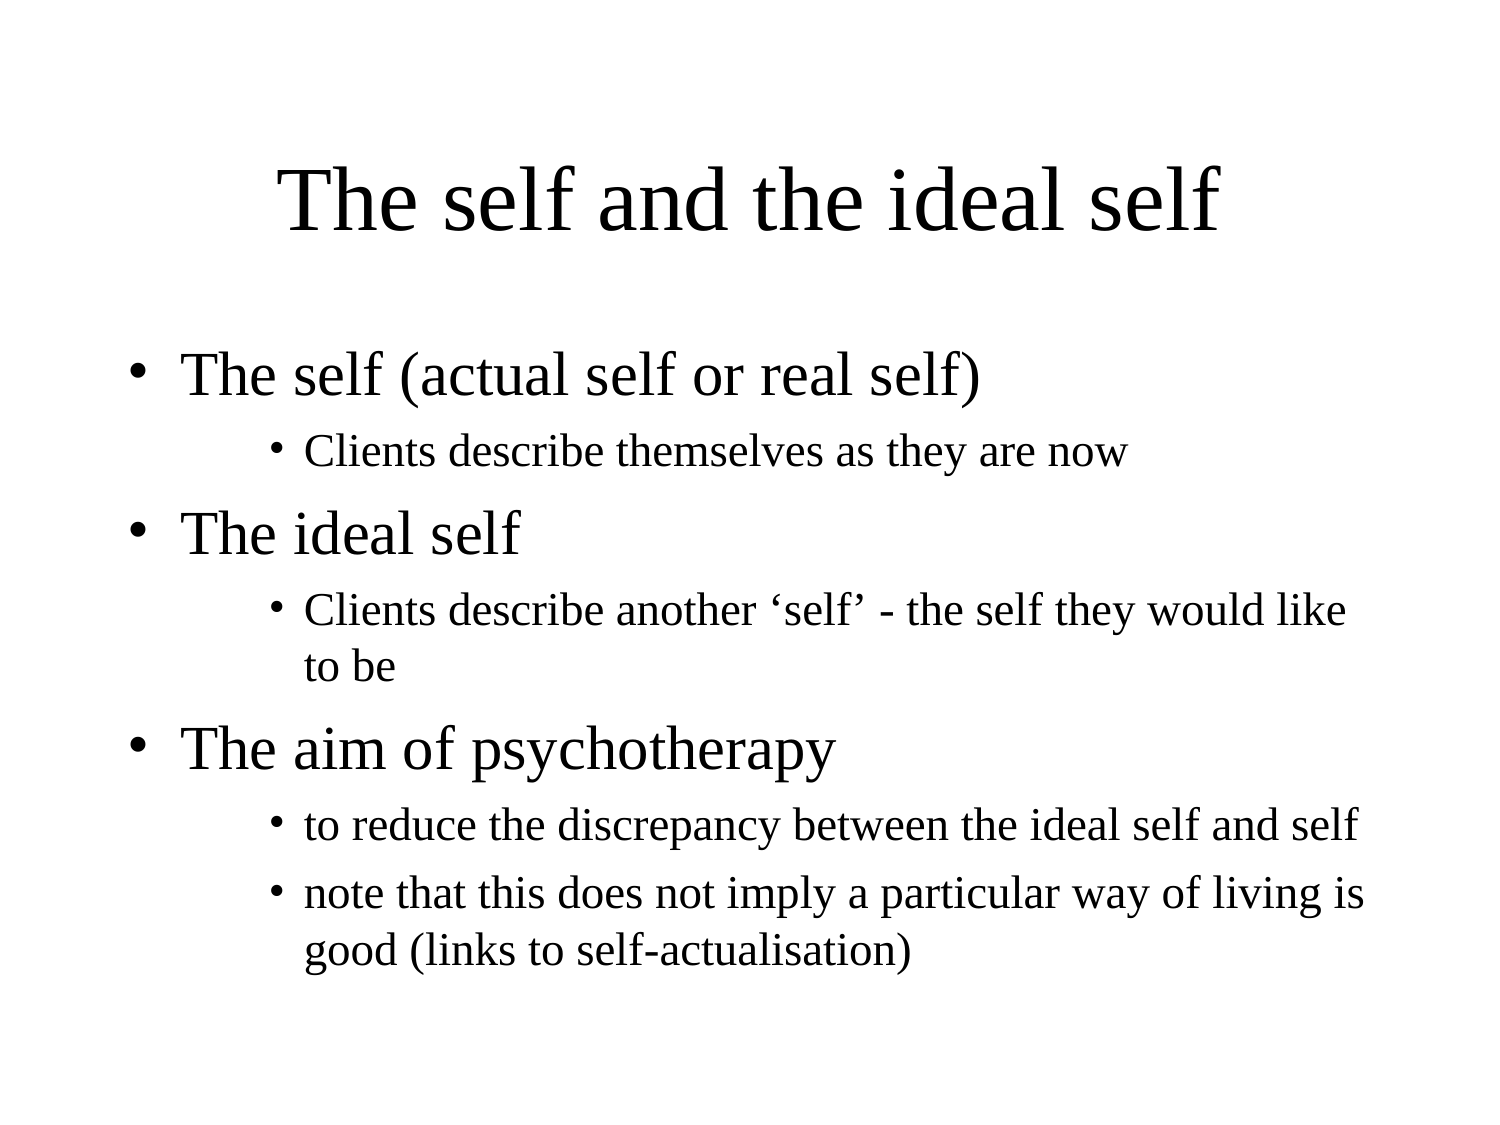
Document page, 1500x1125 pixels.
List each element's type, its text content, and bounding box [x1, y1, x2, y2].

list The self (actual self or real self) Clients describe themselves as they are now The ideal self Clients describe another ‘self’ - the self they would like to be The aim of psychotherapy to reduce the discrepancy between the ideal self and self note that this does not imply a particular way of living is good (links to self-actualisation) [112, 324, 1388, 1000]
title The self and the ideal self [112, 99, 1388, 288]
